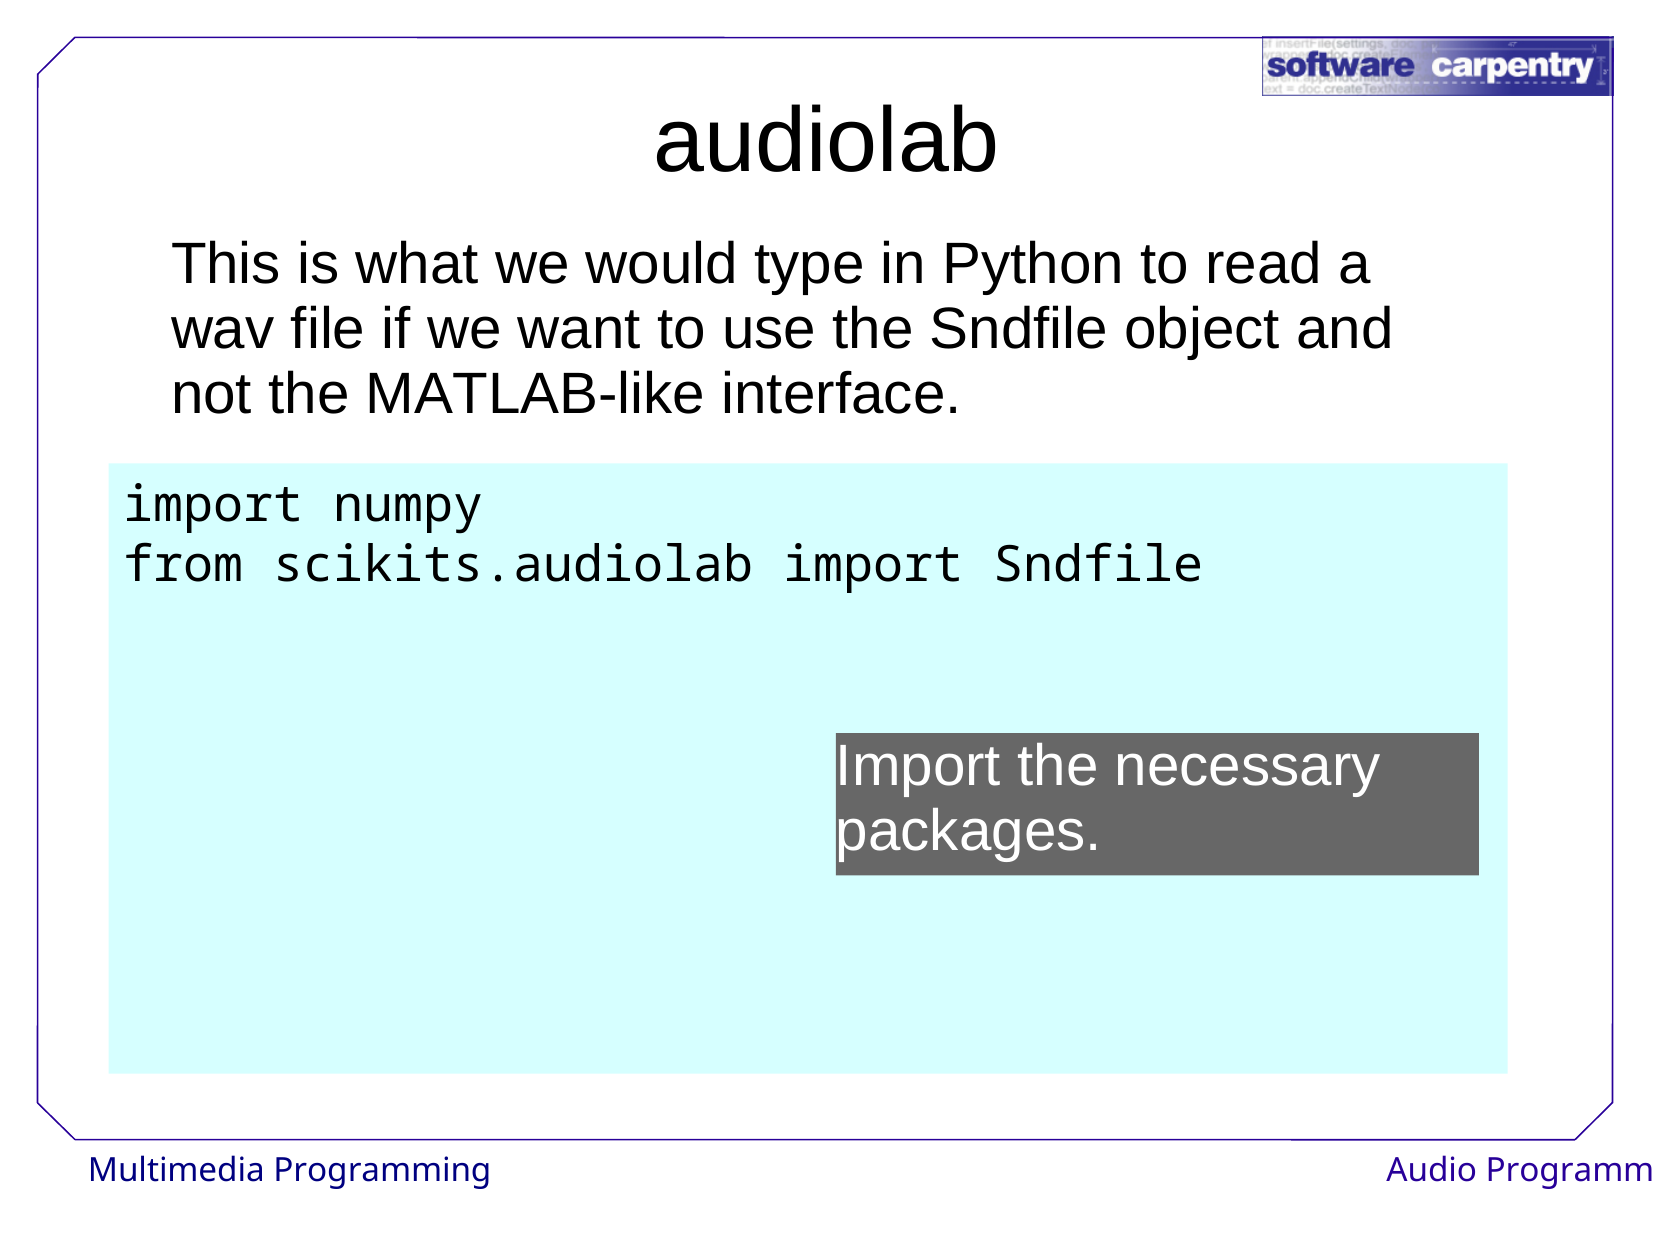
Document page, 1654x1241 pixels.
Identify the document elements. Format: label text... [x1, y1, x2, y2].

text_box This is what we would type in Python to read a wav file if we want to use the Sndfile object and not the MATLAB-like interface. [171, 290, 1480, 434]
list import numpy from scikits.audiolab import Sndfile [108, 463, 1508, 1074]
text_box Import the necessary packages. [835, 733, 1479, 876]
text_box audiolab [82, 82, 1572, 290]
picture [1262, 36, 1614, 96]
